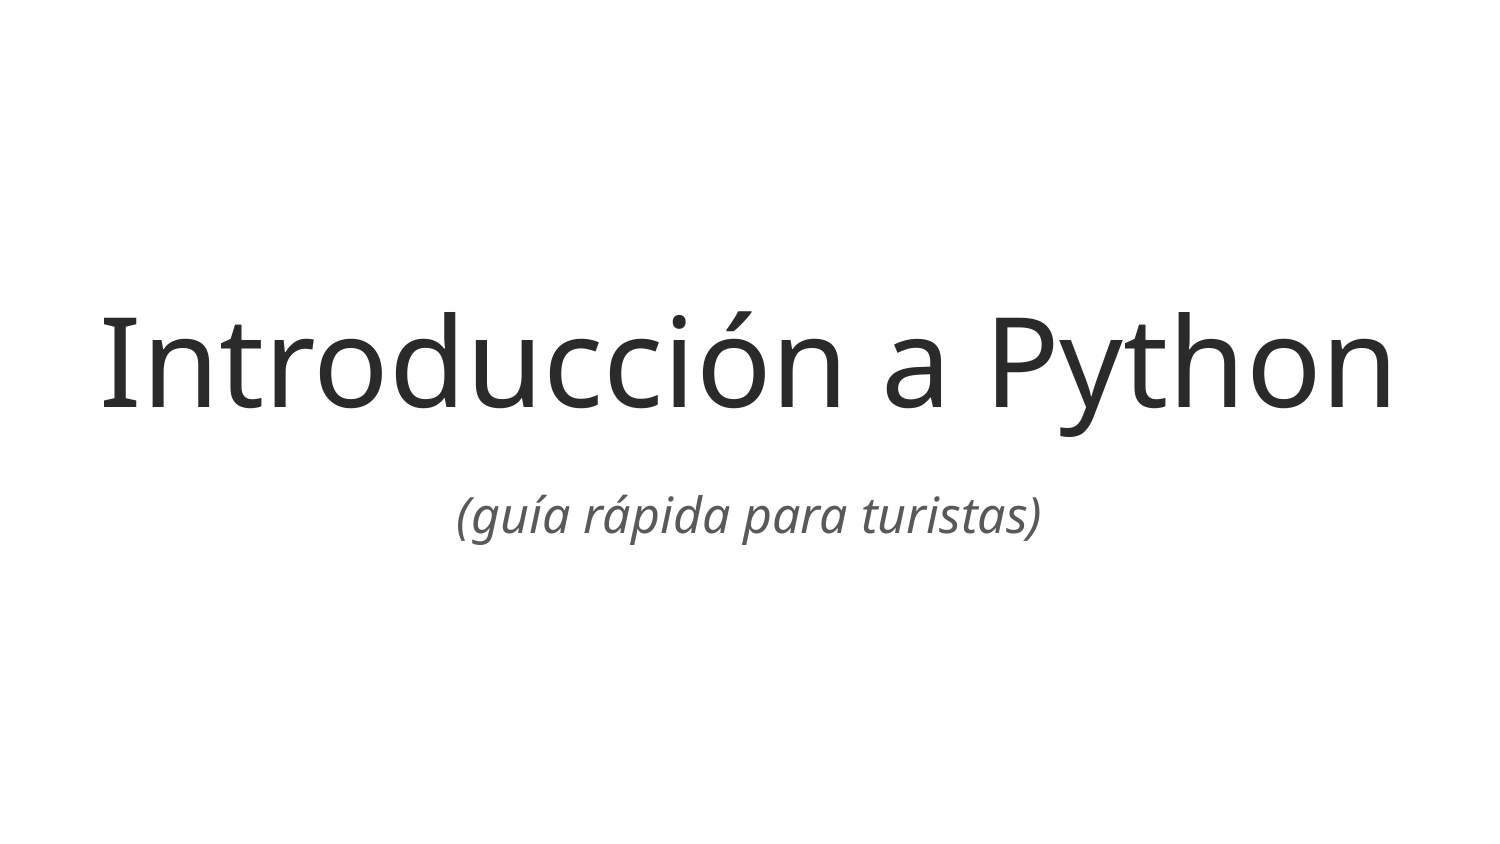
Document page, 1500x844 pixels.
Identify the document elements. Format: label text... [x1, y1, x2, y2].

title Introducción a Python [51, 122, 1449, 459]
subtitle (guía rápida para turistas) [51, 464, 1449, 595]
